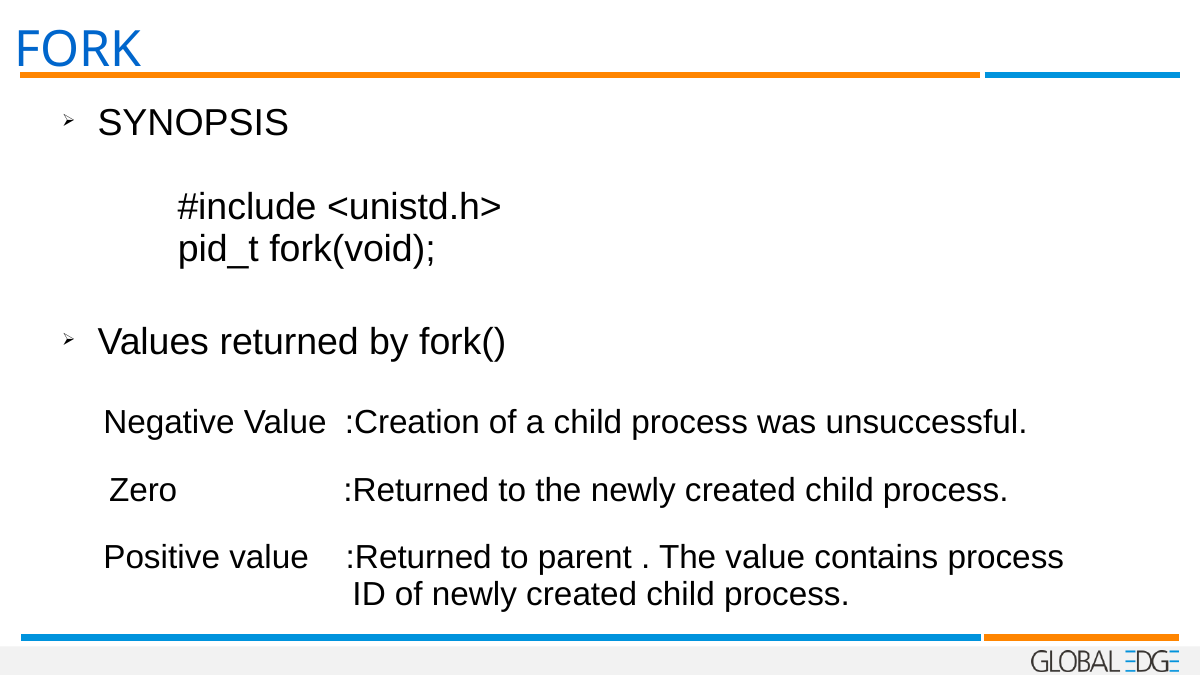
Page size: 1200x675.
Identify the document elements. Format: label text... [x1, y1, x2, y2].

text_box Positive value :Returned to parent . The value contains process ID of newly created child process. [88, 531, 1200, 622]
text_box FORK [0, 5, 1177, 80]
text_box Zero :Returned to the newly created child process. [94, 464, 1182, 517]
picture [1031, 650, 1179, 672]
text_box SYNOPSIS #include <unistd.h> pid_t fork(void); [47, 94, 579, 278]
text_box Values returned by fork() [47, 312, 922, 370]
text_box Negative Value :Creation of a child process was unsuccessful. [88, 395, 1164, 448]
